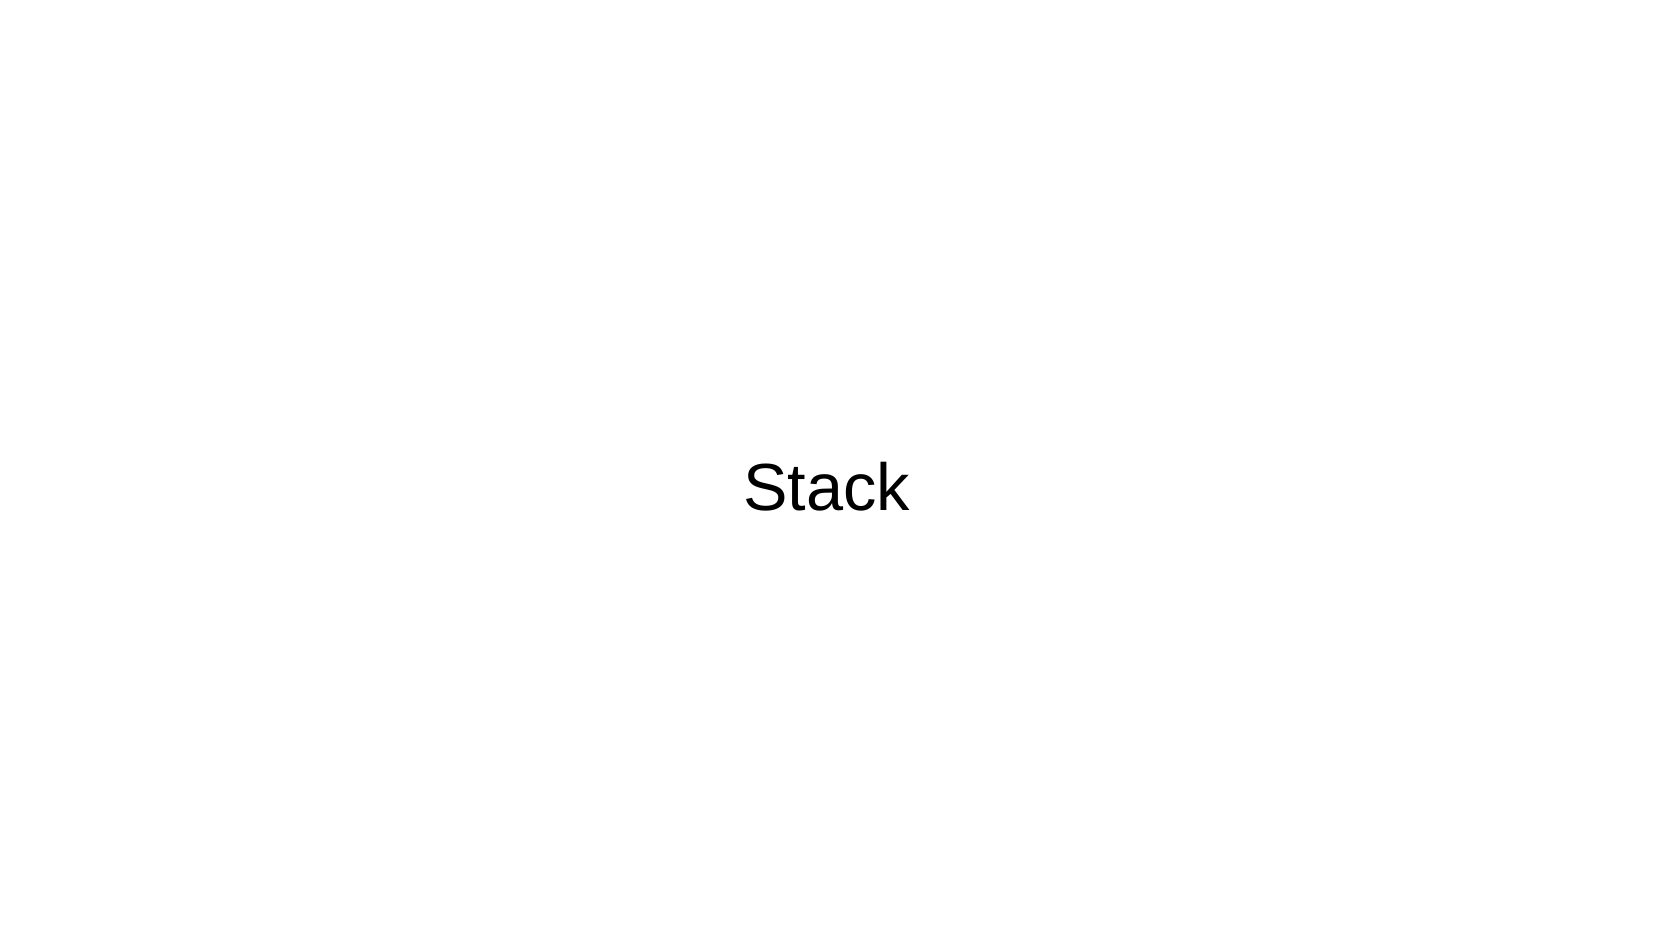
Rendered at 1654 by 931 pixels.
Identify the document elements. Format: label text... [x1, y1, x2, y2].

subtitle Stack [82, 217, 1571, 758]
